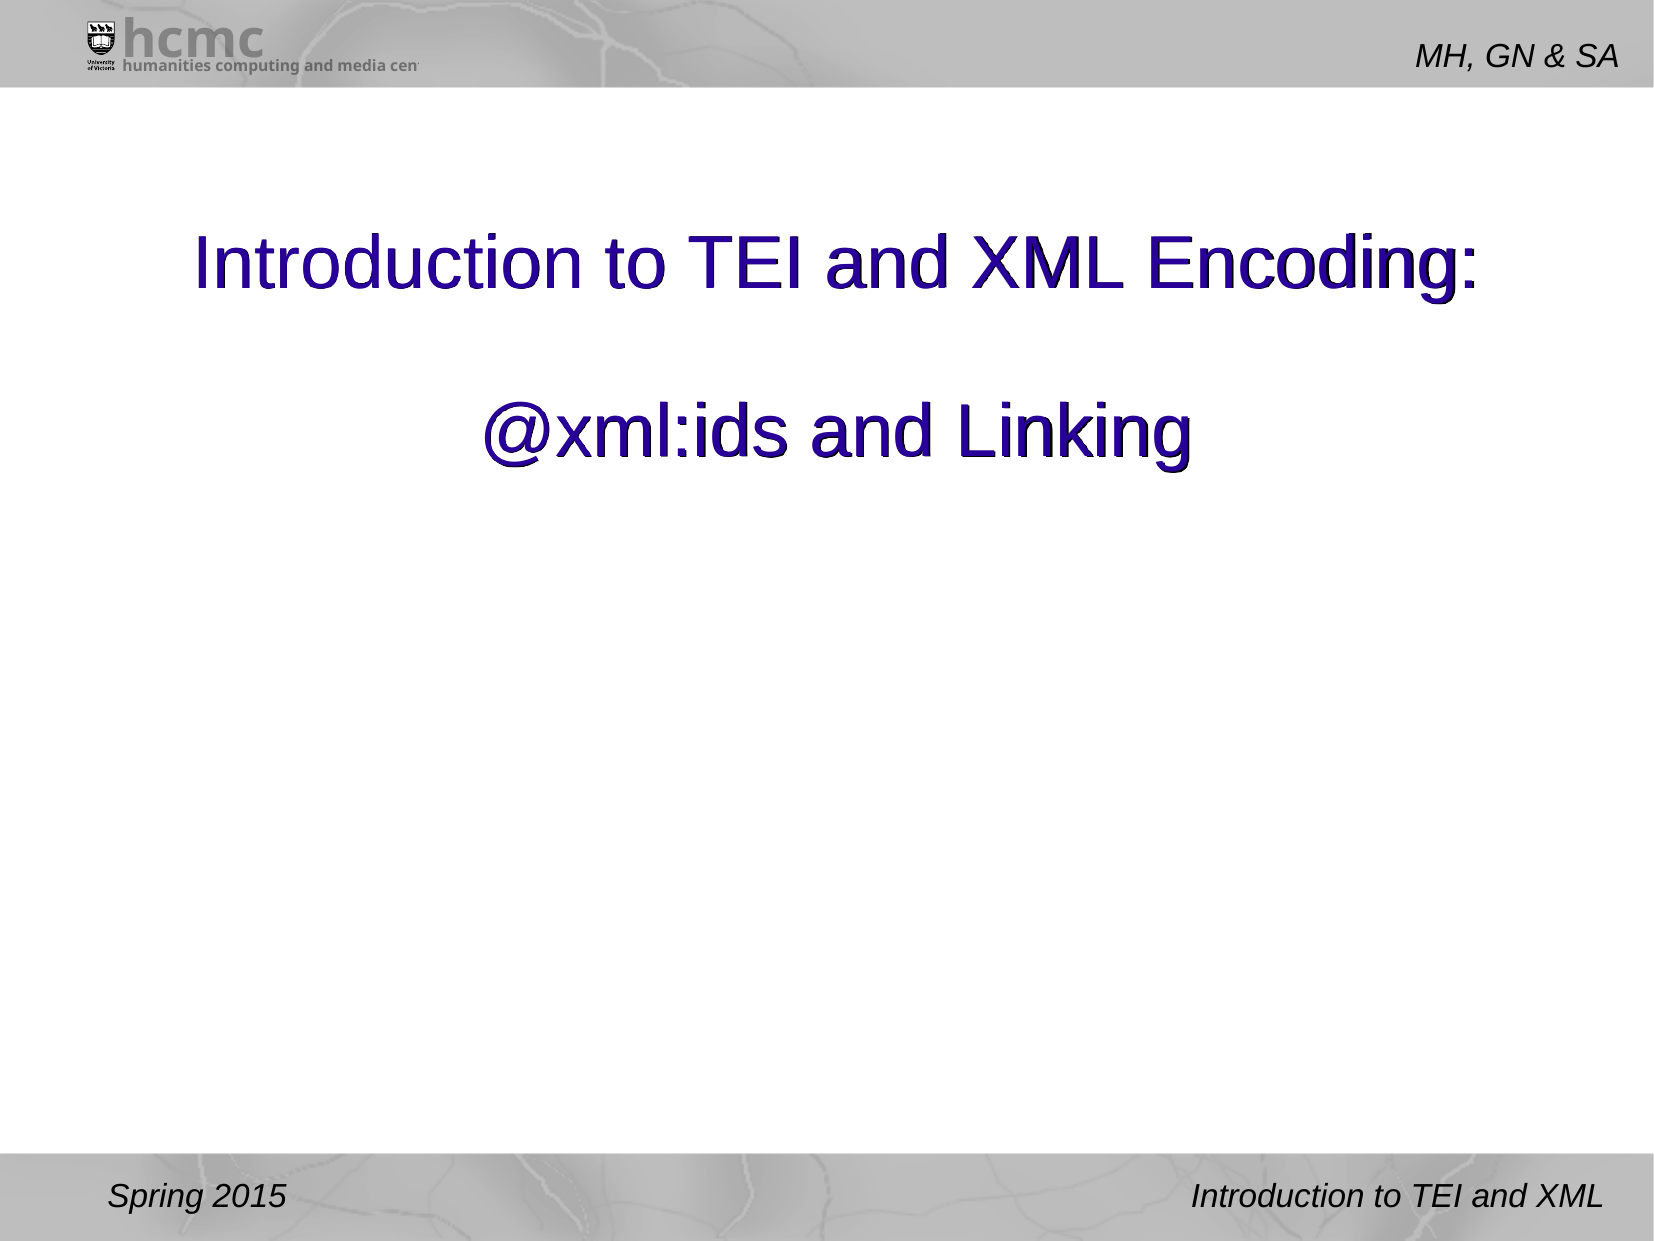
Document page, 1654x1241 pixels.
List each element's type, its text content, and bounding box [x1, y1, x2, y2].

picture [0, 0, 1654, 1241]
title Introduction to TEI and XML Encoding: @xml:ids and Linking [127, 220, 1546, 473]
